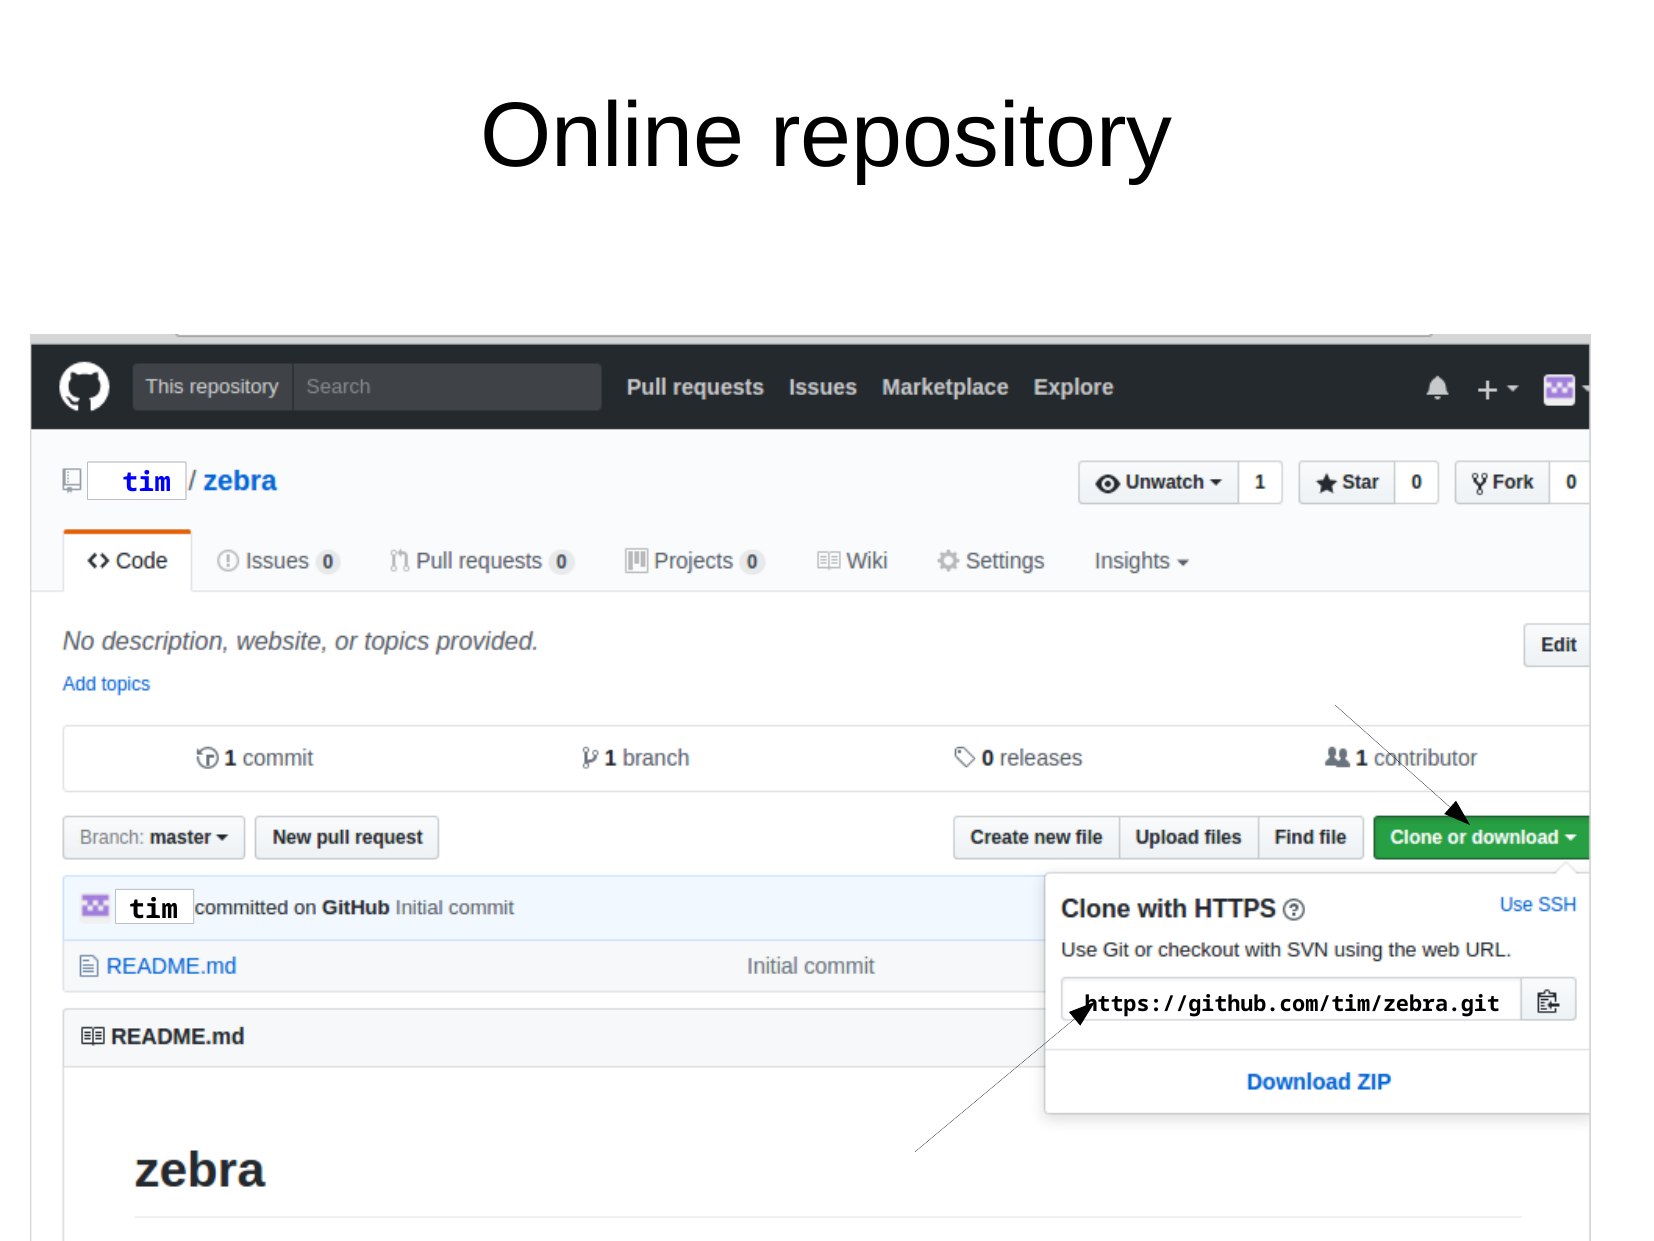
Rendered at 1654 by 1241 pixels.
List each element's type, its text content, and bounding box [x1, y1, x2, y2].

text_box tim [107, 455, 718, 513]
text_box [105, 780, 1066, 1241]
picture [1066, 1025, 1591, 1241]
picture [30, 334, 1591, 1241]
text_box https://github.com/tim/zebra.git [1069, 980, 1654, 1038]
text_box tim [114, 882, 725, 940]
title Online repository [82, 31, 1571, 239]
